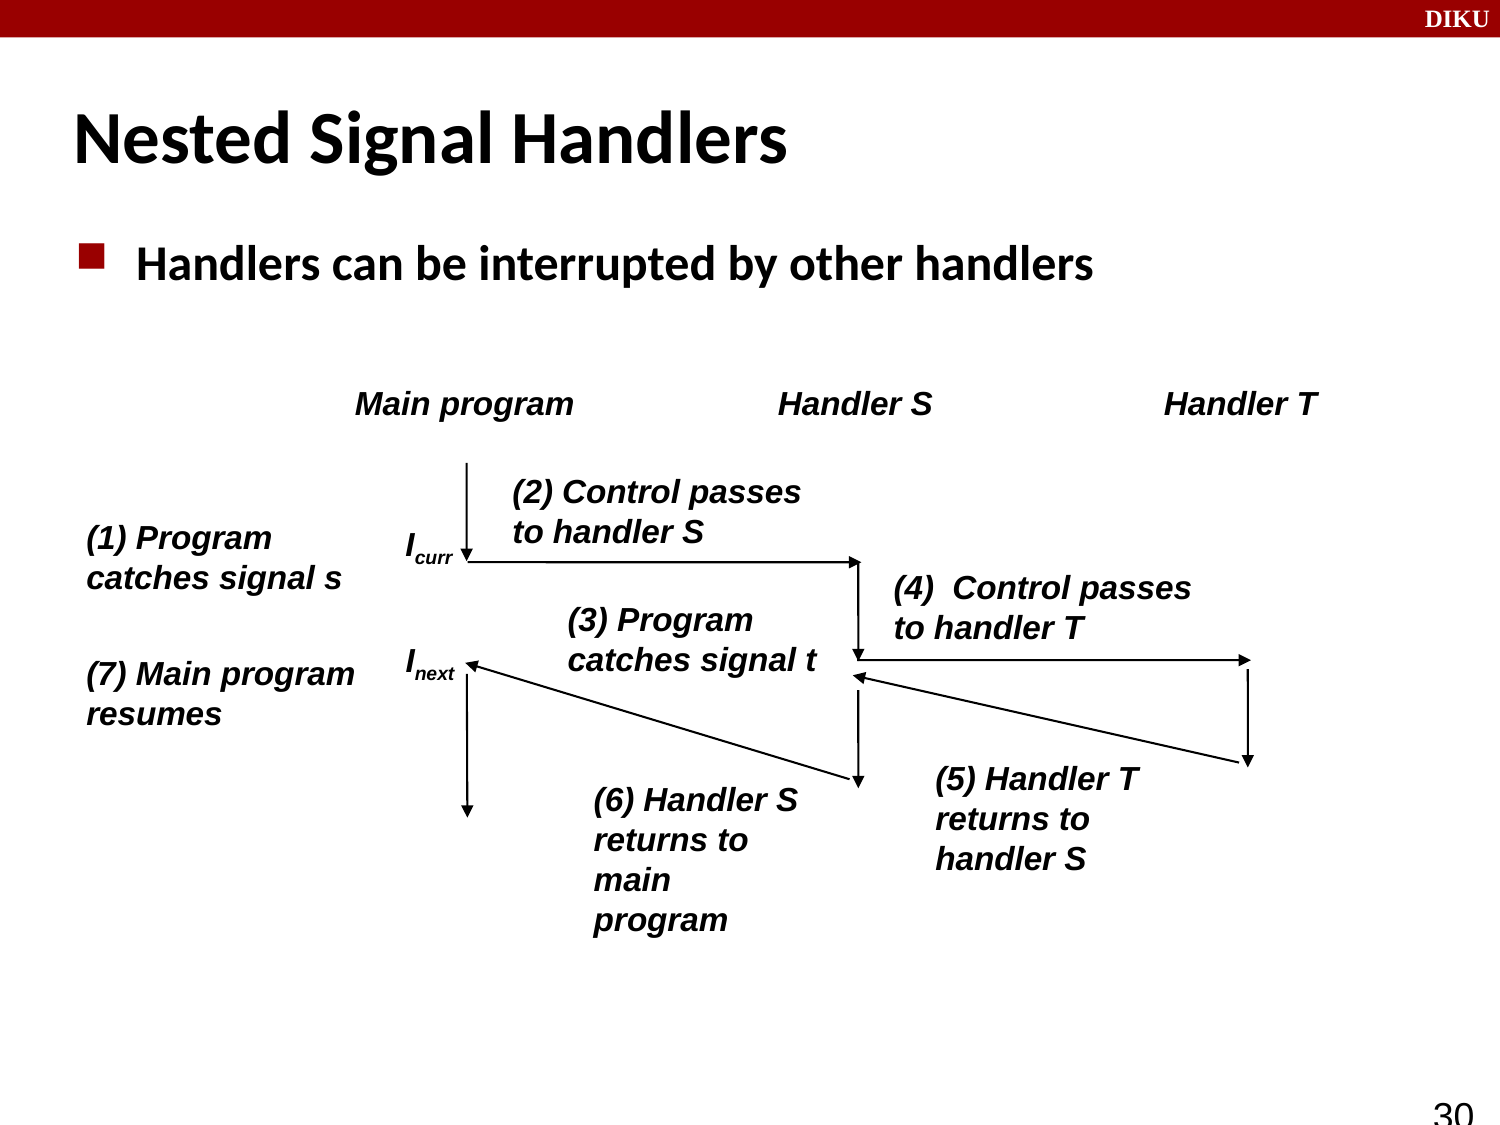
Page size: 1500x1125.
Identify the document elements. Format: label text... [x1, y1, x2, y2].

text_box Icurr [390, 515, 467, 576]
text_box (3) Program catches signal t [552, 590, 857, 685]
text_box (2) Control passes to handler S [497, 463, 834, 558]
text_box Nested Signal Handlers [58, 71, 1304, 197]
text_box Inext [390, 631, 469, 692]
text_box Handlers can be interrupted by other handlers [65, 223, 1361, 325]
text_box (5) Handler T returns to handler S [920, 749, 1164, 885]
text_box Handler S [753, 374, 964, 430]
text_box Main program [330, 374, 601, 430]
text_box (4) Control passes to handler T [878, 559, 1226, 654]
text_box (6) Handler S returns to main program [578, 770, 822, 945]
text_box Handler T [1139, 374, 1350, 430]
text_box (7) Main program resumes [71, 644, 386, 740]
text_box (1) Program catches signal s [71, 509, 386, 604]
